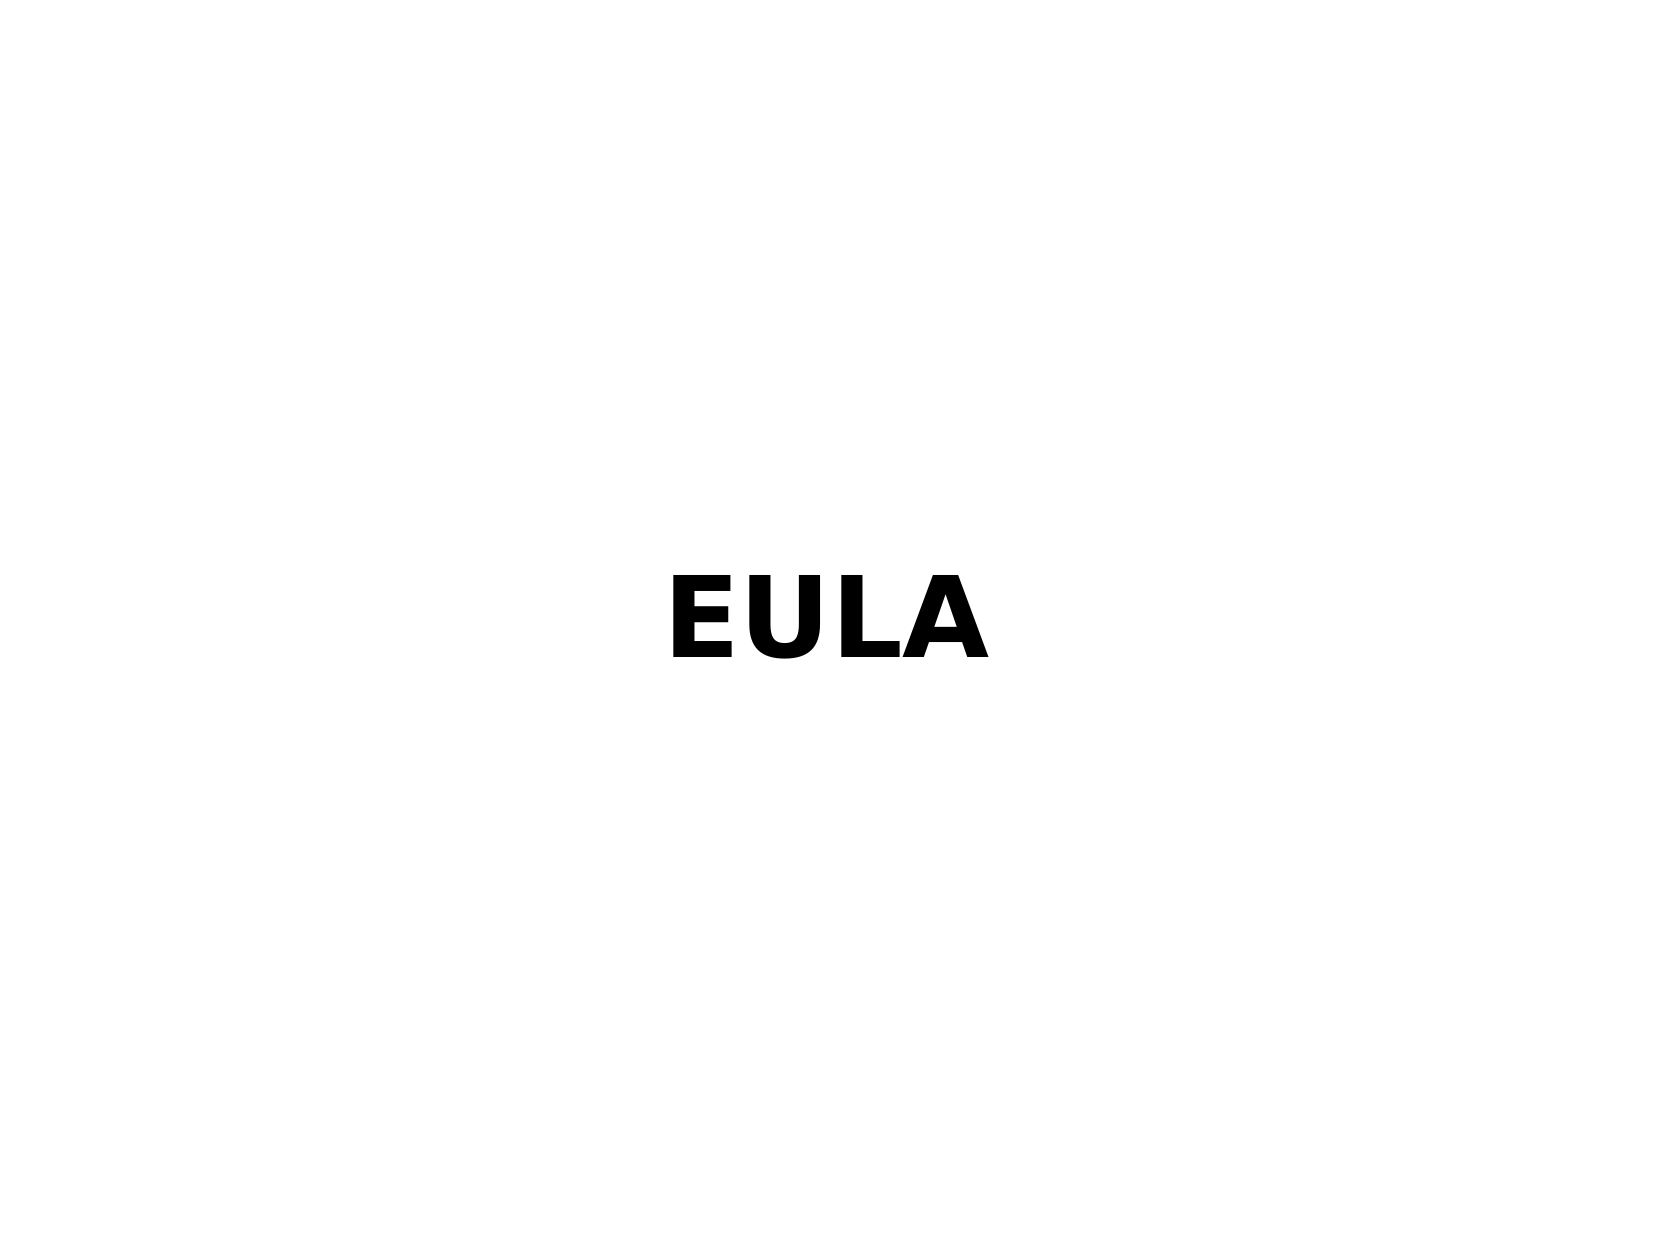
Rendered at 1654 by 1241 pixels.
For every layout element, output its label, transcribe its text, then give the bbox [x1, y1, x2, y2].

subtitle EULA [0, 0, 1654, 1238]
